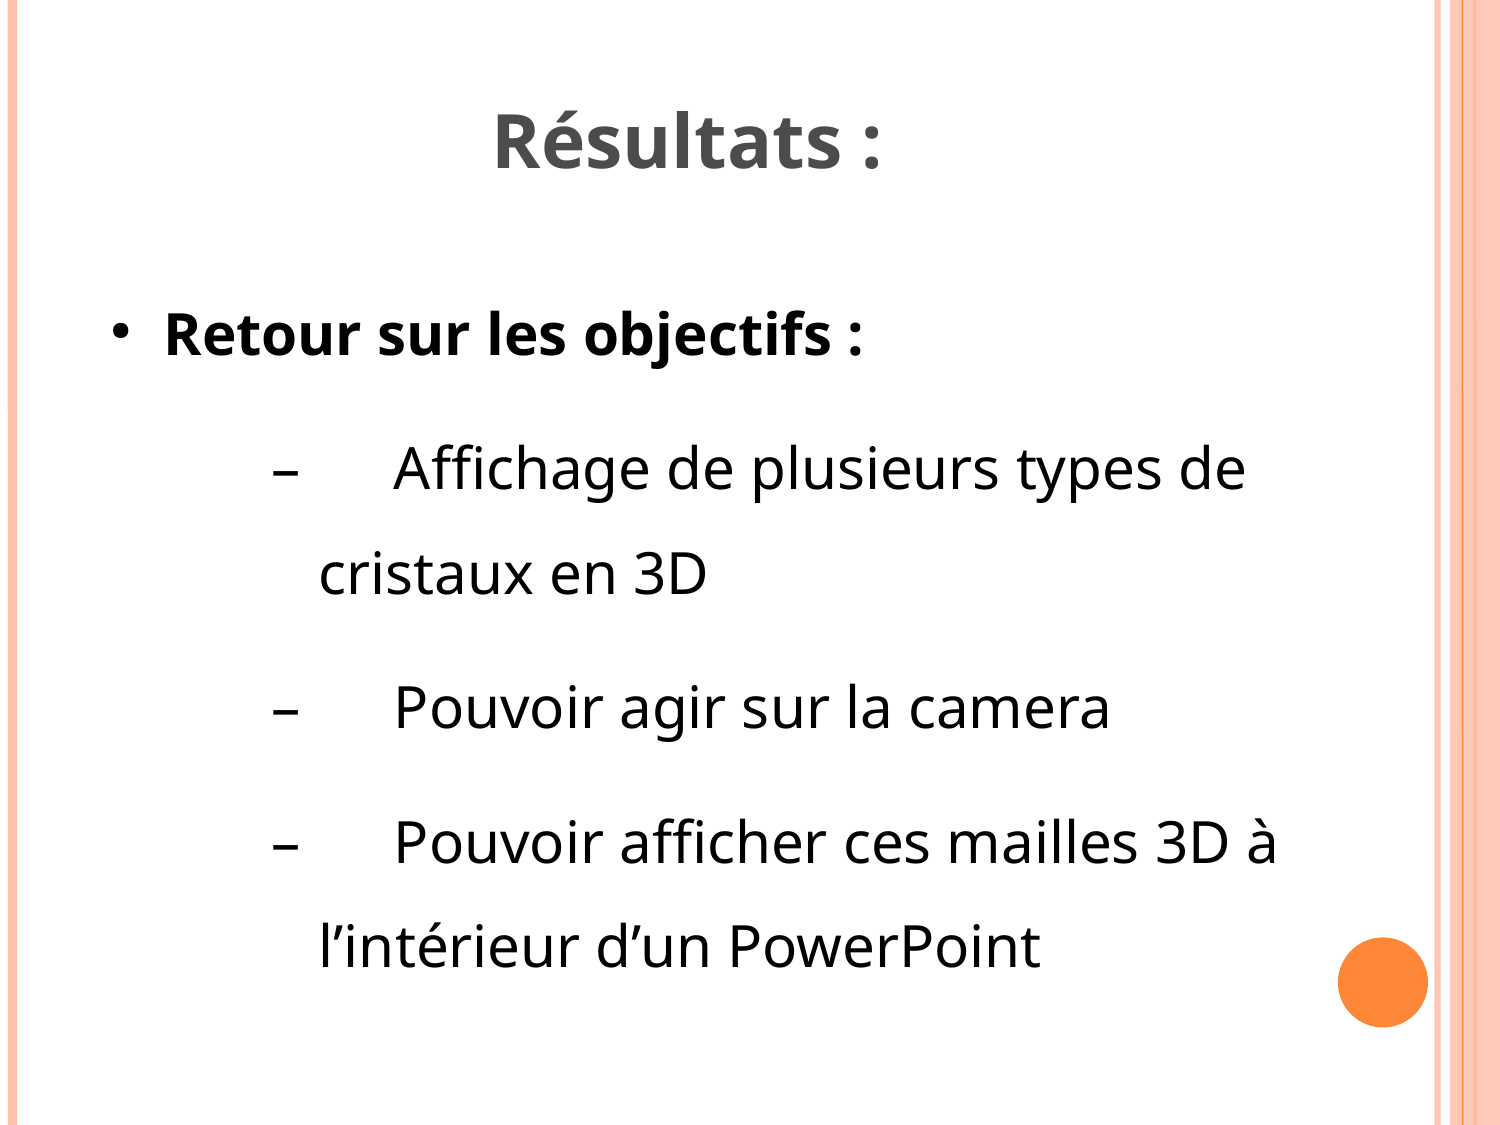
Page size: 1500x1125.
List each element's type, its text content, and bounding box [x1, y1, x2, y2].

list Retour sur les objectifs : – Affichage de plusieurs types de cristaux en 3D – Pouvoir agir sur la camera – Pouvoir afficher ces mailles 3D à l’intérieur d’un PowerPoint [75, 262, 1300, 1048]
title Résultats : [75, 52, 1300, 226]
